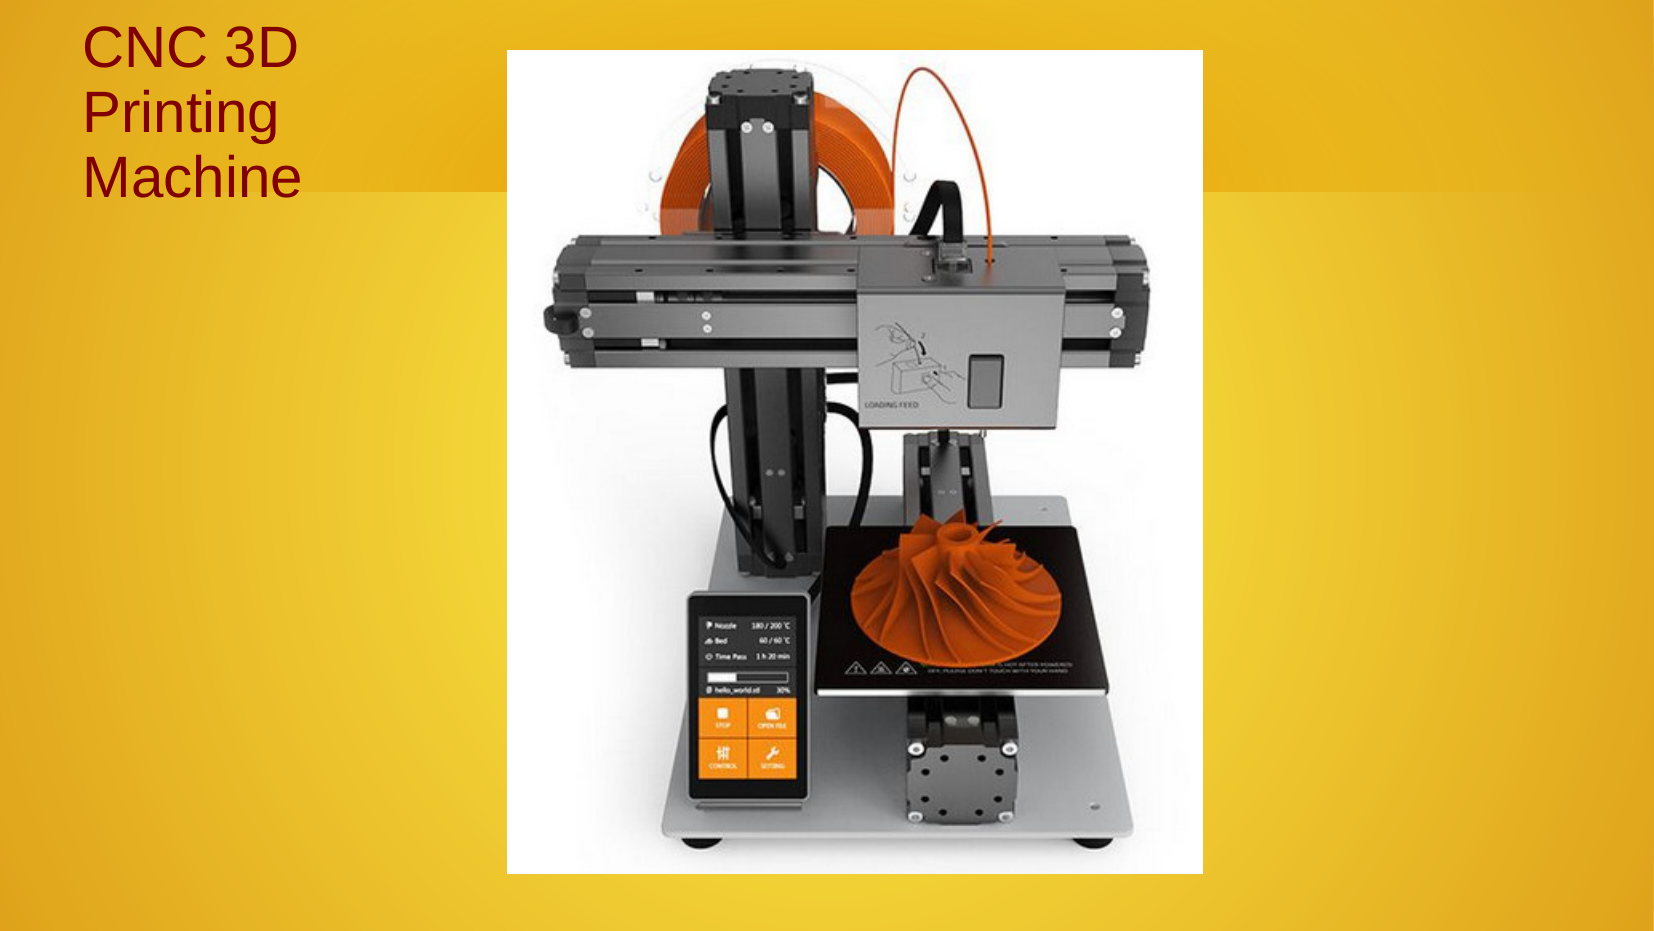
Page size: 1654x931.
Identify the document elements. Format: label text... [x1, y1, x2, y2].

picture [507, 50, 1203, 875]
title CNC 3D Printing Machine [82, 14, 1571, 210]
